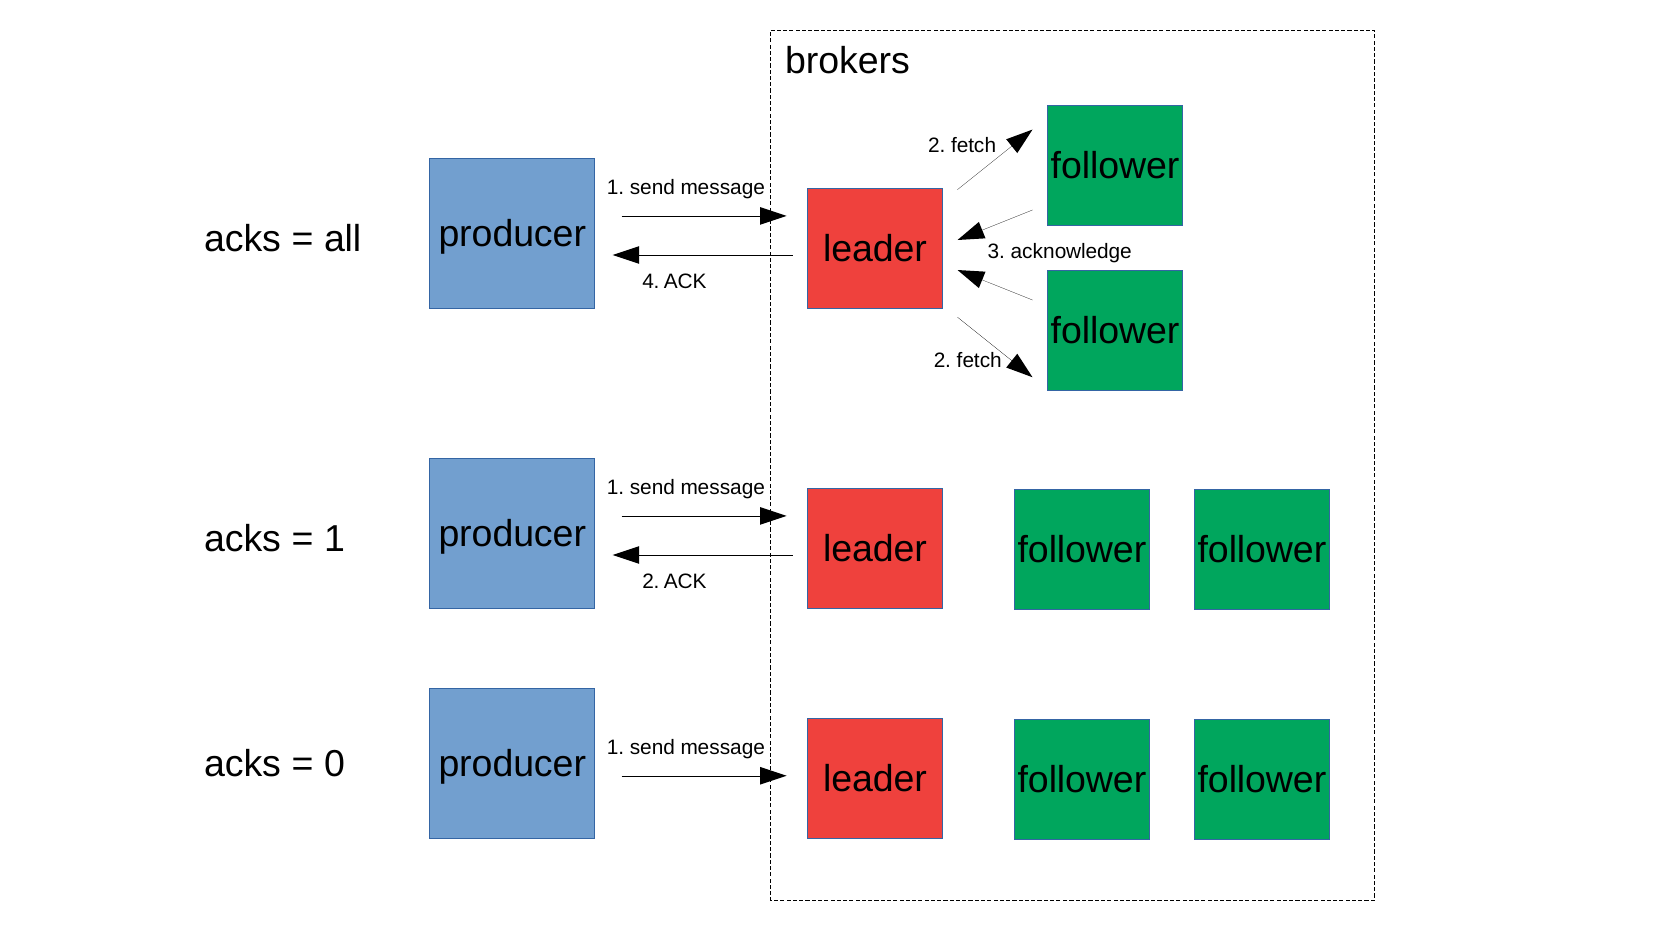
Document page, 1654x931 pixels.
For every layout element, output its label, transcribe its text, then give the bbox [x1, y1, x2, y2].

text_box 1. send message [592, 168, 780, 207]
text_box 2. fetch [913, 126, 1011, 165]
text_box producer [429, 158, 595, 309]
text_box acks = 0 [189, 735, 360, 792]
text_box follower [1194, 489, 1330, 610]
text_box 2. fetch [918, 341, 1017, 380]
text_box follower [1014, 719, 1150, 840]
text_box follower [1194, 719, 1330, 840]
text_box acks = all [189, 210, 377, 267]
text_box follower [1014, 489, 1150, 610]
text_box 1. send message [592, 468, 780, 507]
text_box leader [807, 718, 943, 839]
text_box producer [429, 458, 595, 609]
text_box leader [807, 488, 943, 609]
text_box follower [1047, 270, 1183, 391]
text_box 3. acknowledge [972, 231, 1168, 340]
text_box leader [807, 188, 943, 309]
text_box follower [1047, 105, 1183, 226]
text_box acks = 1 [189, 510, 360, 567]
text_box 1. send message [592, 728, 780, 767]
text_box 2. ACK [627, 561, 722, 601]
text_box brokers [770, 32, 996, 131]
text_box 4. ACK [627, 261, 722, 301]
text_box producer [429, 688, 595, 839]
